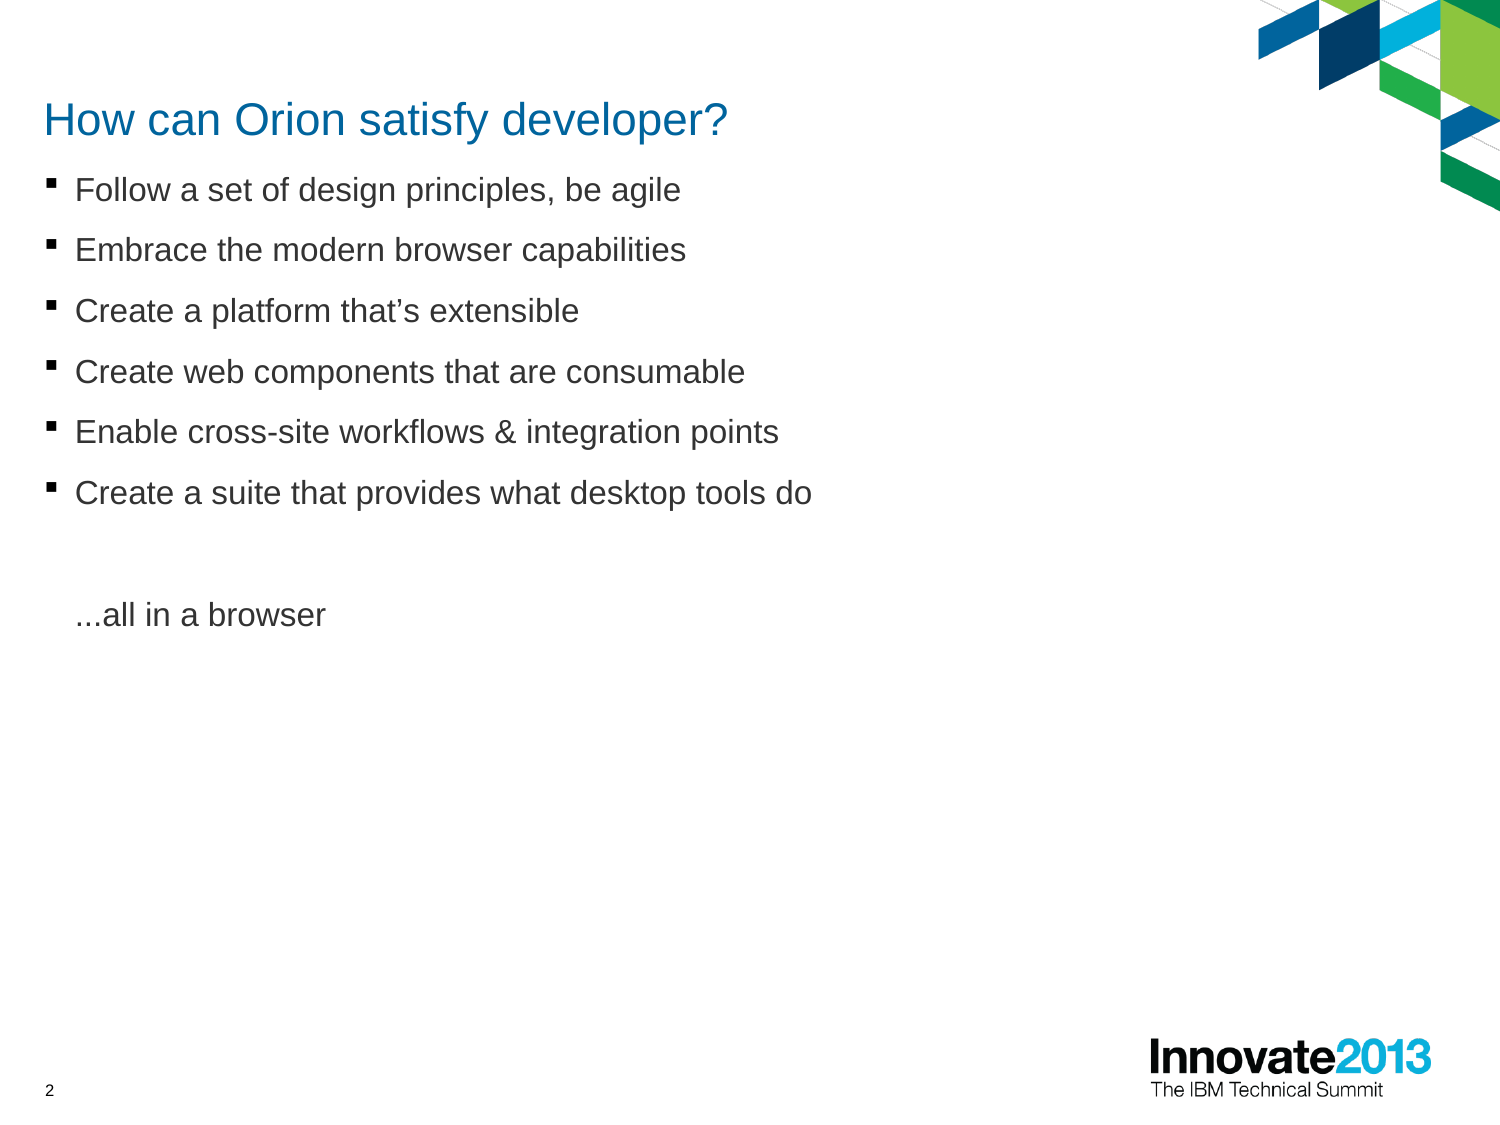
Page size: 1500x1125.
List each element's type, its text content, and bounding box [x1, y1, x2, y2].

picture [1254, 0, 1500, 219]
list Follow a set of design principles, be agile Embrace the modern browser capabilities Create a platform that’s extensible Create web components that are consumable Enable cross-site workflows & integration points Create a suite that provides what desktop tools do ...all in a browser [28, 160, 1439, 1007]
title How can Orion satisfy developer? [28, 88, 1247, 154]
picture [1150, 1034, 1433, 1105]
text_box <number> [29, 1072, 91, 1103]
